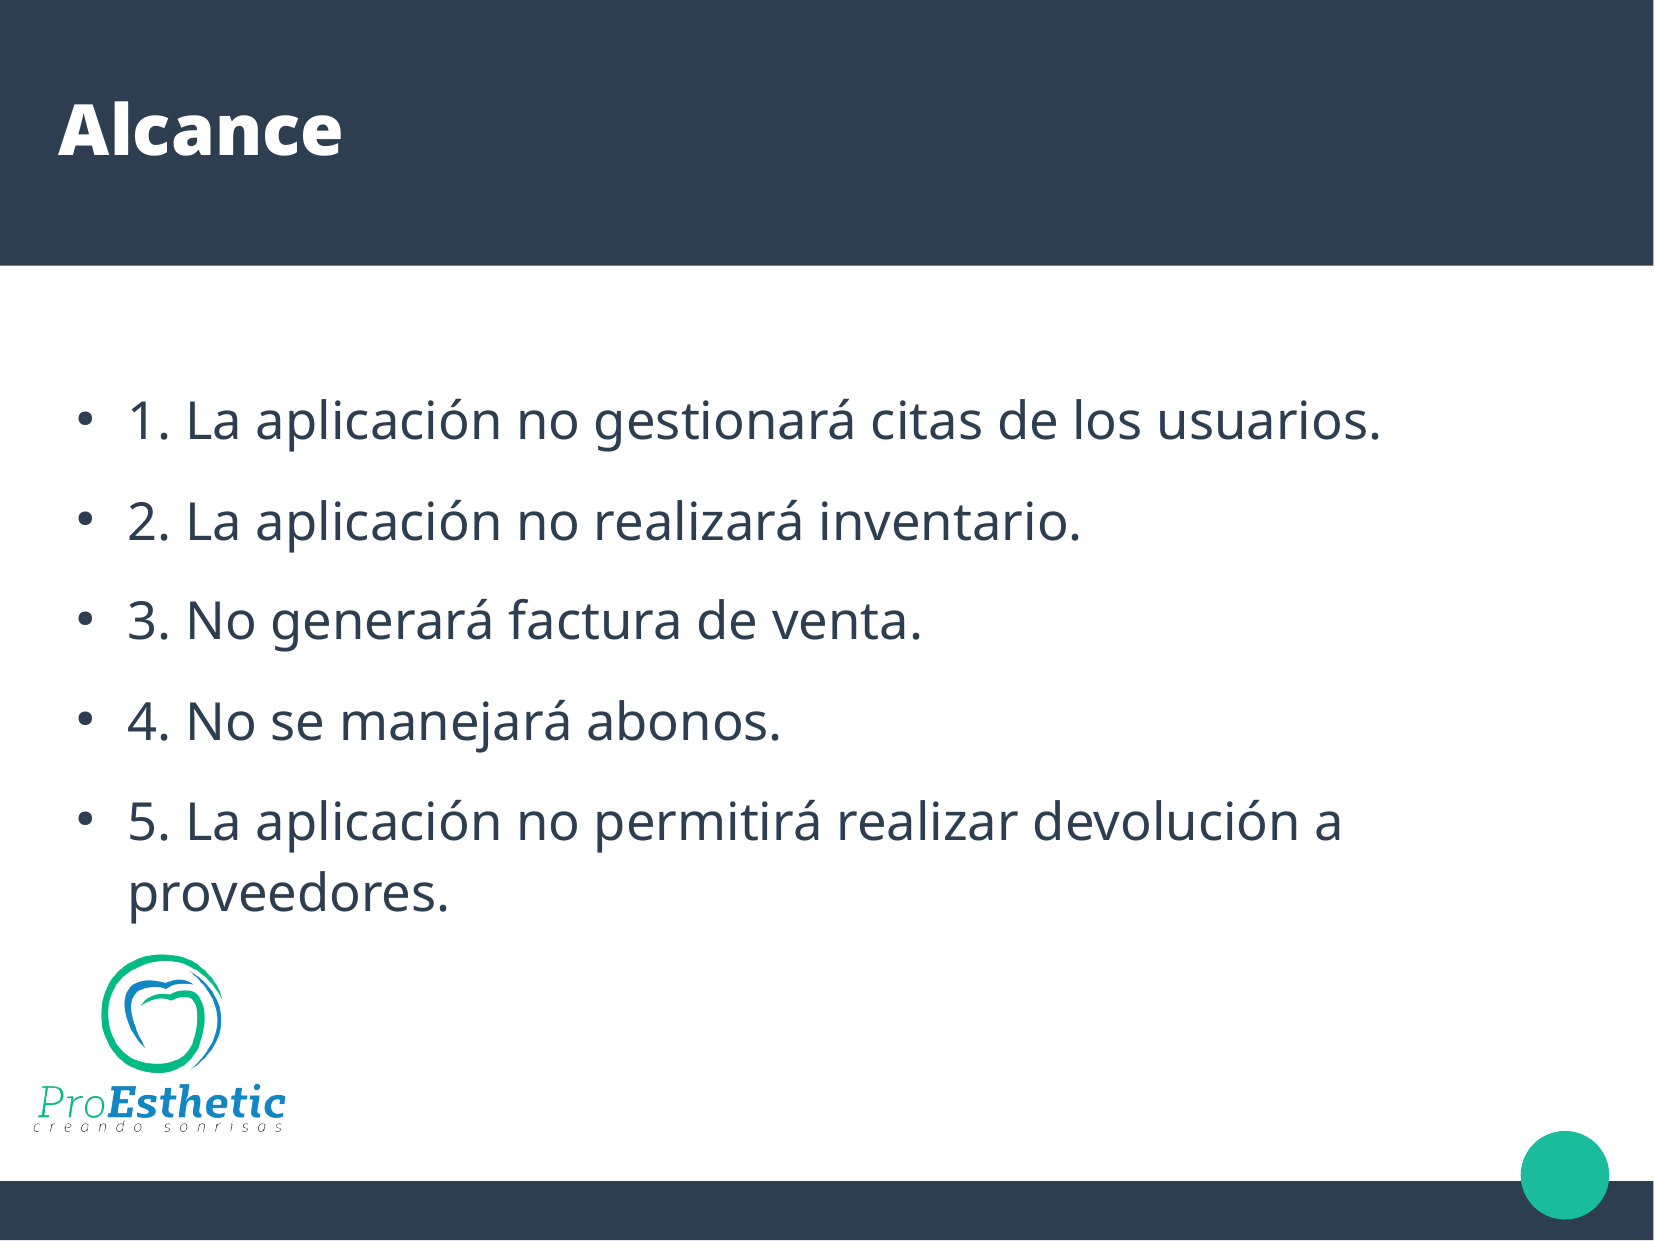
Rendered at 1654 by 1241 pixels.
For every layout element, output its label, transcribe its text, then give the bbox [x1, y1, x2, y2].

picture [0, 921, 333, 1185]
title Alcance [59, 49, 1595, 207]
list 1. La aplicación no gestionará citas de los usuarios. 2. La aplicación no realizará inventario. 3. No generará factura de venta. 4. No se manejará abonos. 5. La aplicación no permitirá realizar devolución a proveedores. [59, 383, 1595, 934]
